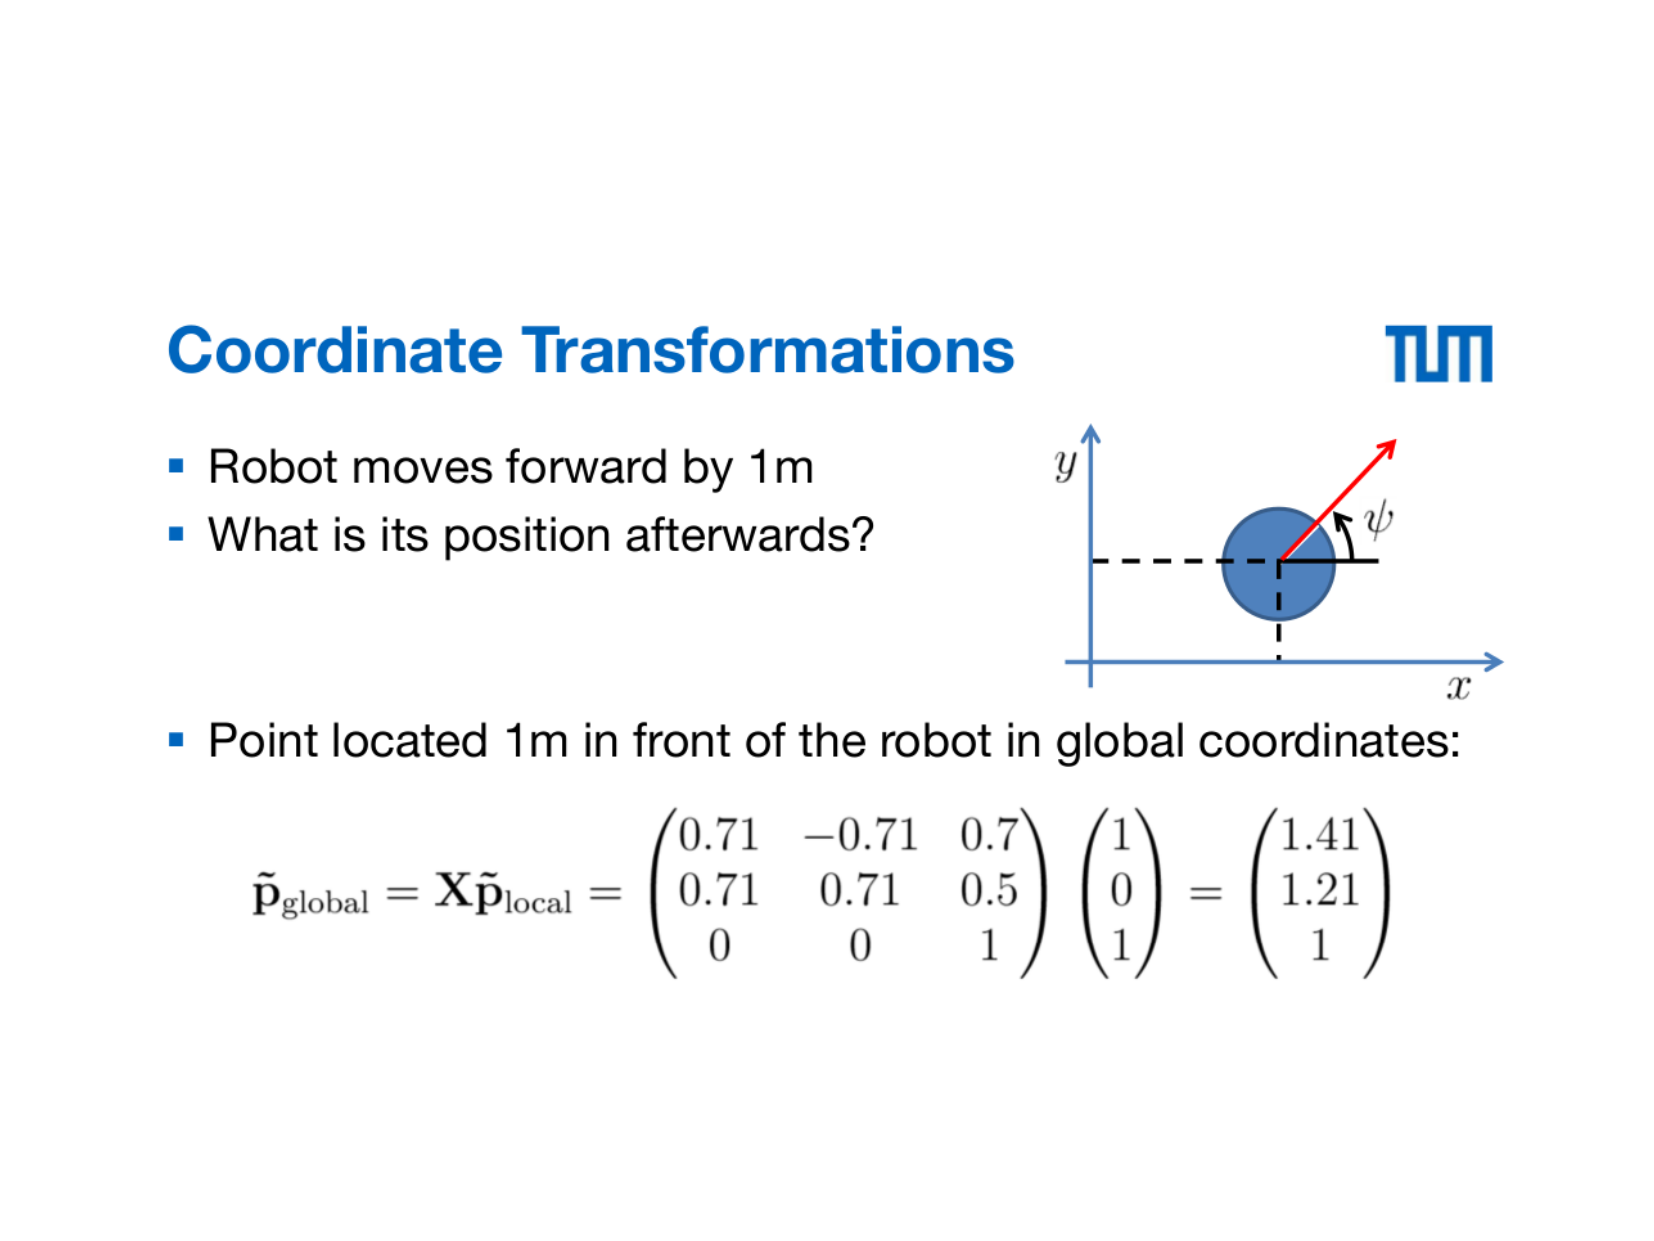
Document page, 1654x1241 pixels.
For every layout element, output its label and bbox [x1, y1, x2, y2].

picture [119, 290, 1535, 1010]
